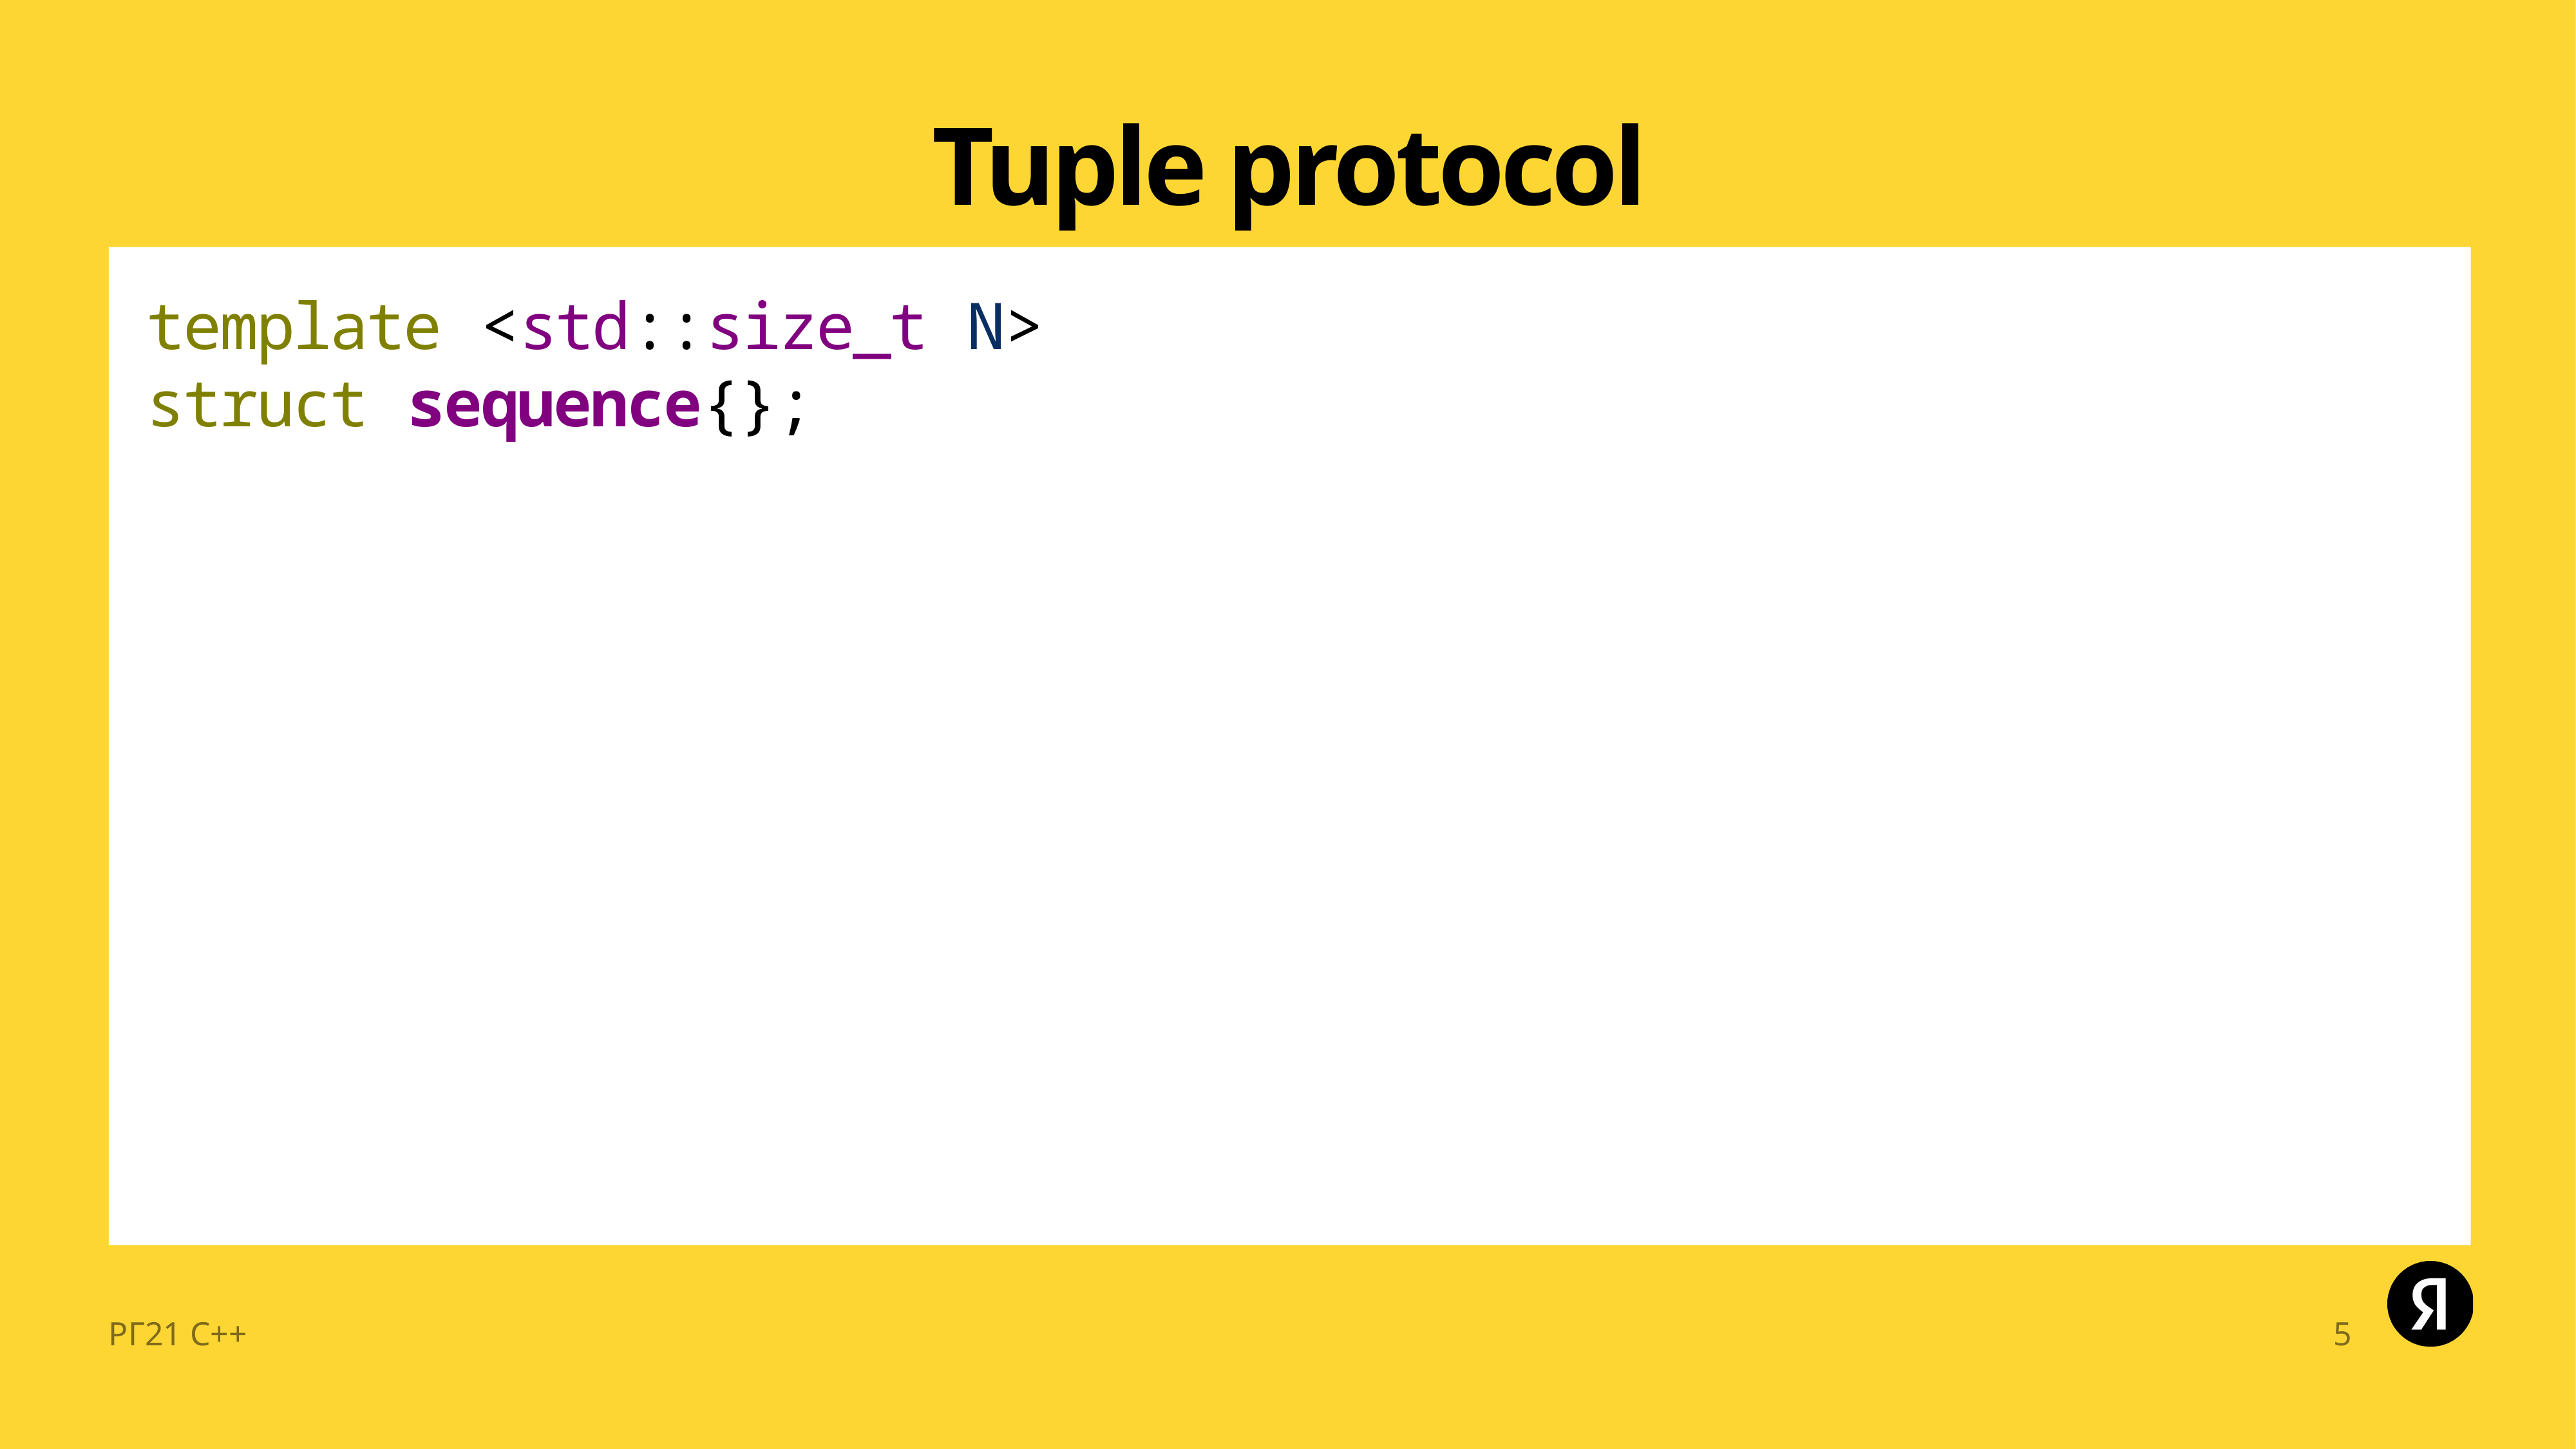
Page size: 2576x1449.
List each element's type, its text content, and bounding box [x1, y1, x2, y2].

title Tuple protocol [106, 101, 2473, 228]
list template <std::size_t N> struct sequence{}; [108, 247, 2471, 1245]
picture [2387, 1261, 2474, 1347]
